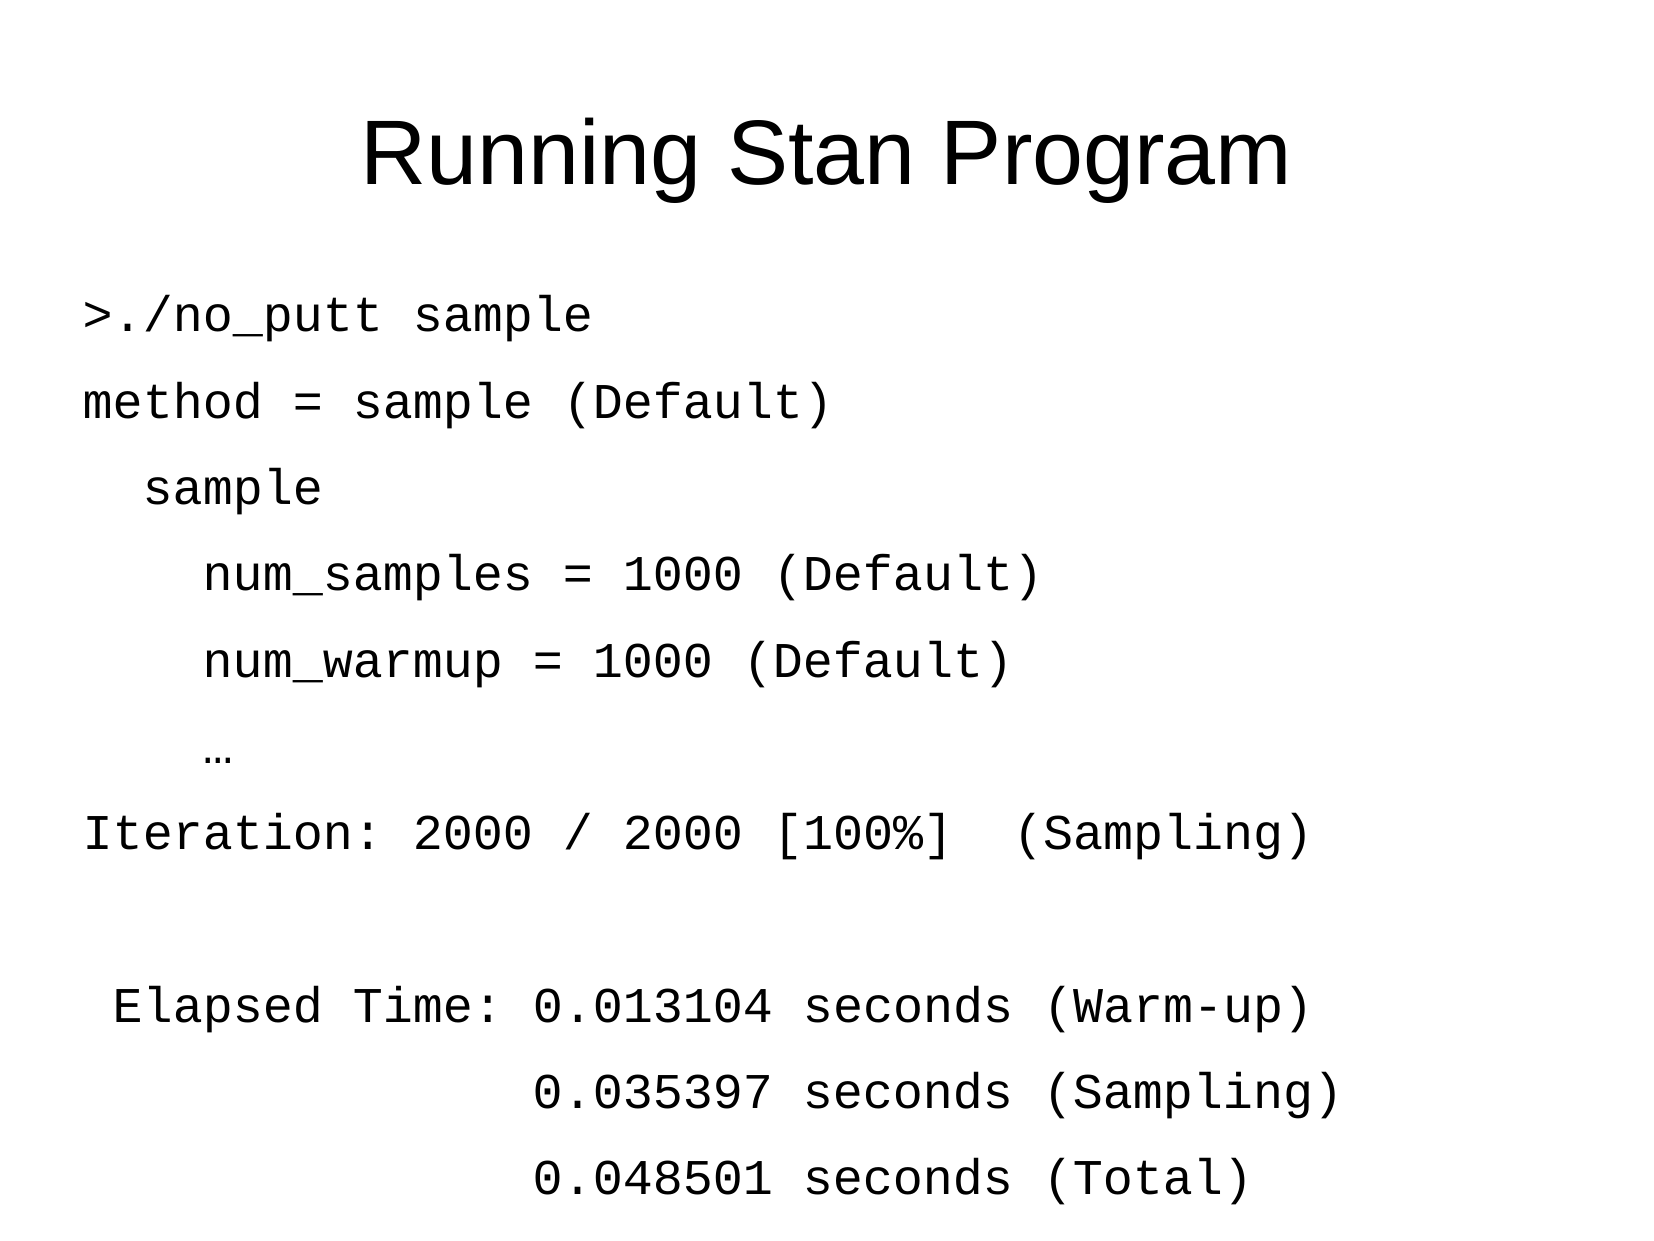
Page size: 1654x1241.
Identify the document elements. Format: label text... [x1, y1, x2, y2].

list >./no_putt sample method = sample (Default) sample num_samples = 1000 (Default) num_warmup = 1000 (Default) … Iteration: 2000 / 2000 [100%] (Sampling) Elapsed Time: 0.013104 seconds (Warm-up) 0.035397 seconds (Sampling) 0.048501 seconds (Total) [82, 290, 1571, 1136]
title Running Stan Program [82, 49, 1571, 257]
